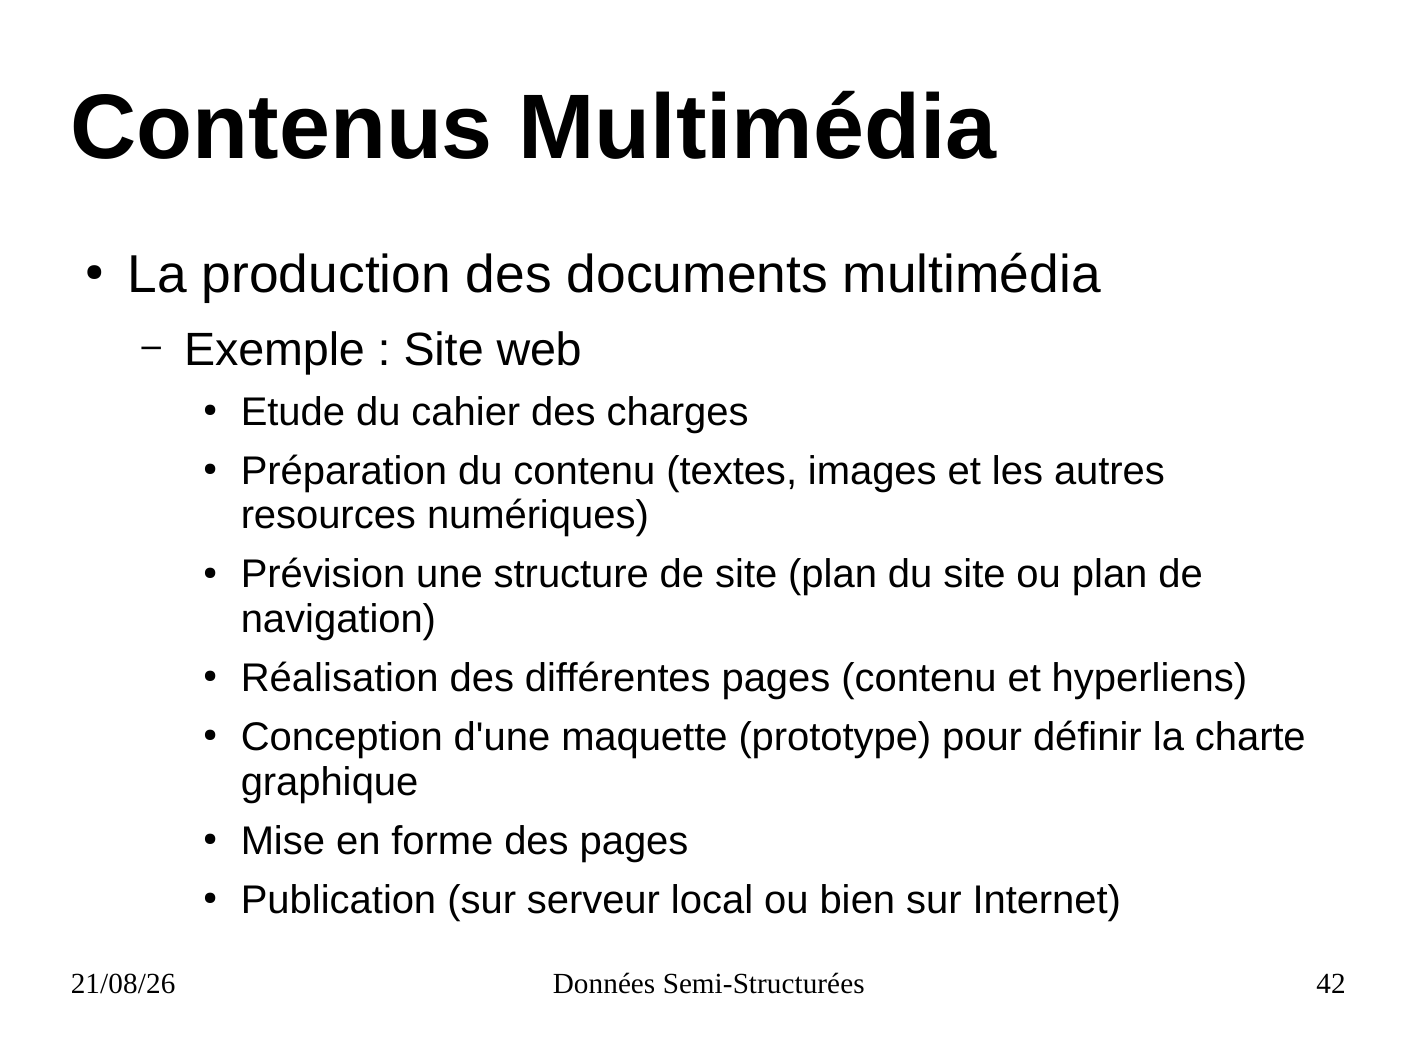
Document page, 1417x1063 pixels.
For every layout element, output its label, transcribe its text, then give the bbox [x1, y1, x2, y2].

title Contenus Multimédia [70, 42, 1346, 212]
list La production des documents multimédia Exemple : Site web Etude du cahier des charges Préparation du contenu (textes, images et les autres resources numériques) Prévision une structure de site (plan du site ou plan de navigation) Réalisation des différentes pages (contenu et hyperliens) Conception d'une maquette (prototype) pour définir la charte graphique Mise en forme des pages Publication (sur serveur local ou bien sur Internet) [70, 244, 1346, 925]
